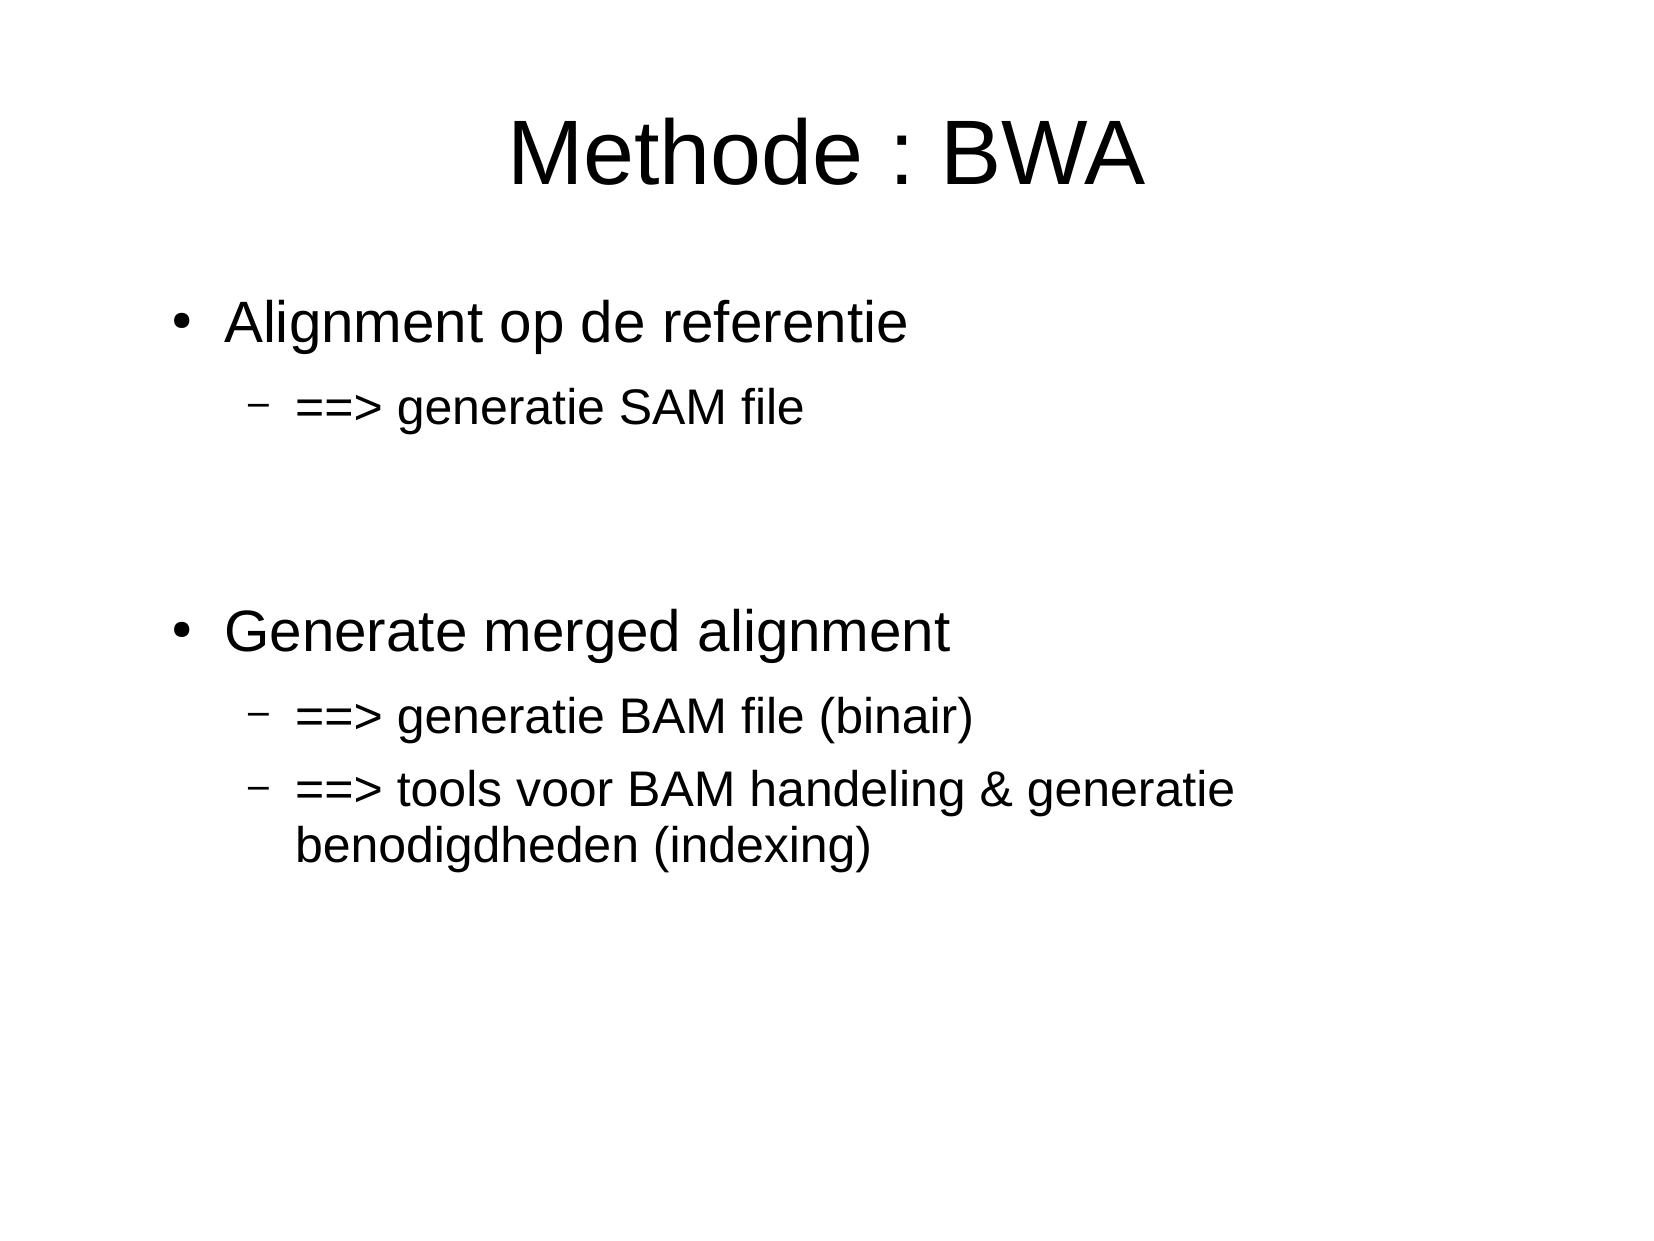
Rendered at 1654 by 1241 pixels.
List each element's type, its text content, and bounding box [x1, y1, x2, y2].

list Alignment op de referentie ==> generatie SAM file Generate merged alignment ==> generatie BAM file (binair) ==> tools voor BAM handeling & generatie benodigdheden (indexing) [82, 290, 1571, 1109]
title Methode : BWA [82, 49, 1571, 257]
